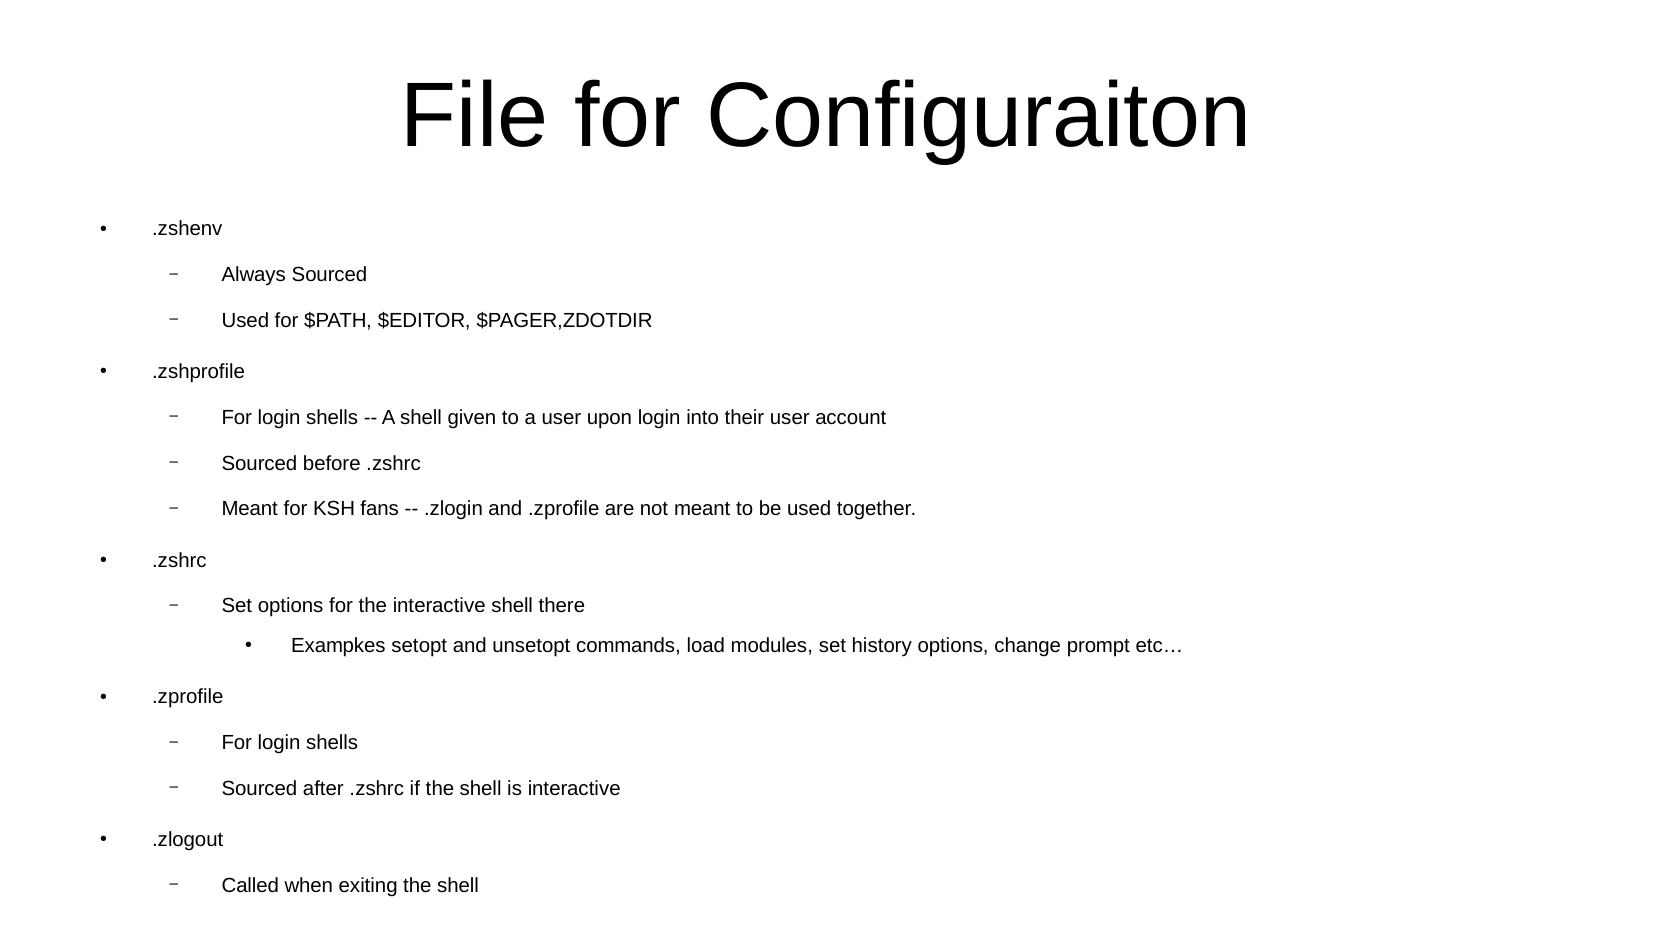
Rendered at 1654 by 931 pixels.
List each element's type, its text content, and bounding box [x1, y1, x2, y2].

title File for Configuraiton [82, 37, 1571, 193]
list .zshenv Always Sourced Used for $PATH, $EDITOR, $PAGER,ZDOTDIR .zshprofile For login shells -- A shell given to a user upon login into their user account Sourced before .zshrc Meant for KSH fans -- .zlogin and .zprofile are not meant to be used together. .zshrc Set options for the interactive shell there Exampkes setopt and unsetopt commands, load modules, set history options, change prompt etc… .zprofile For login shells Sourced after .zshrc if the shell is interactive .zlogout Called when exiting the shell [82, 217, 1613, 901]
